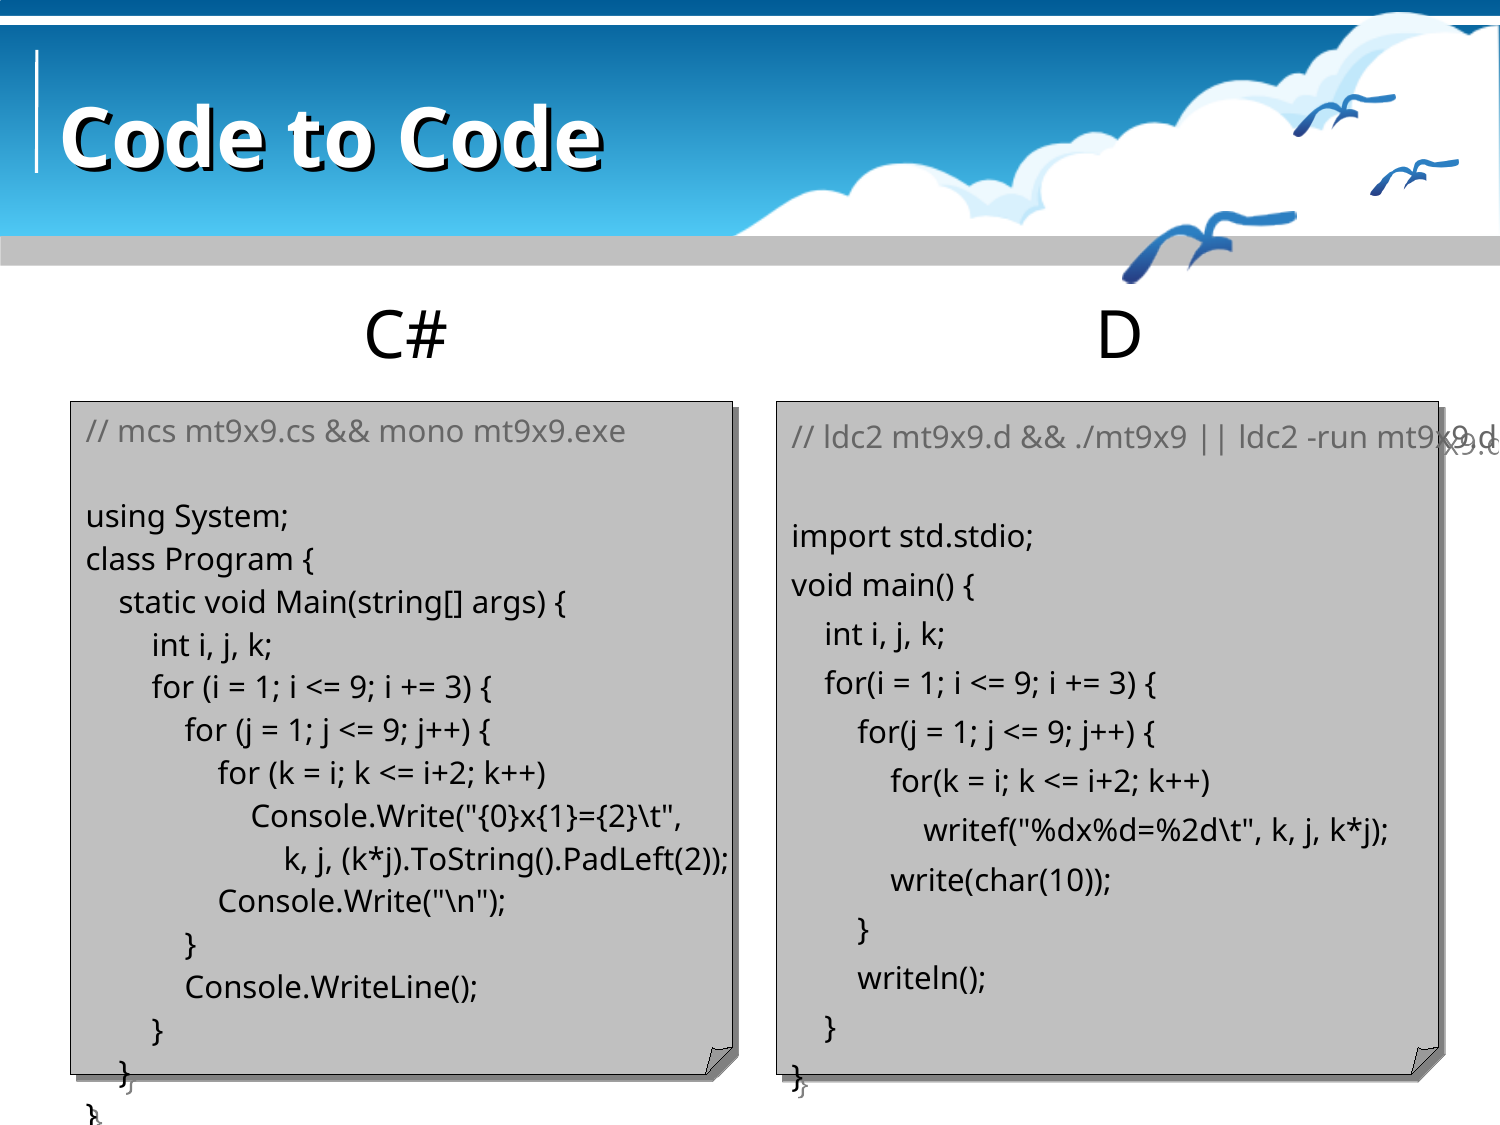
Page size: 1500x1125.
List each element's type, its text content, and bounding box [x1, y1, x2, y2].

text_box // mcs mt9x9.cs && mono mt9x9.exe using System; class Program { static void Main(string[] args) { int i, j, k; for (i = 1; i <= 9; i += 3) { for (j = 1; j <= 9; j++) { for (k = i; k <= i+2; k++) Console.Write("{0}x{1}={2}\t", k, j, (k*j).ToString().PadLeft(2)); Console.Write("\n"); } Console.WriteLine(); } } } [70, 401, 733, 1075]
text_box C# [348, 283, 479, 388]
text_box D [1080, 283, 1199, 388]
picture [730, 12, 1500, 284]
title Code to Code [59, 86, 1465, 186]
text_box // ldc2 mt9x9.d && ./mt9x9 || ldc2 -run mt9x9.d import std.stdio; void main() { int i, j, k; for(i = 1; i <= 9; i += 3) { for(j = 1; j <= 9; j++) { for(k = i; k <= i+2; k++) writef("%dx%d=%2d\t", k, j, k*j); write(char(10)); } writeln(); } } [776, 401, 1439, 1075]
